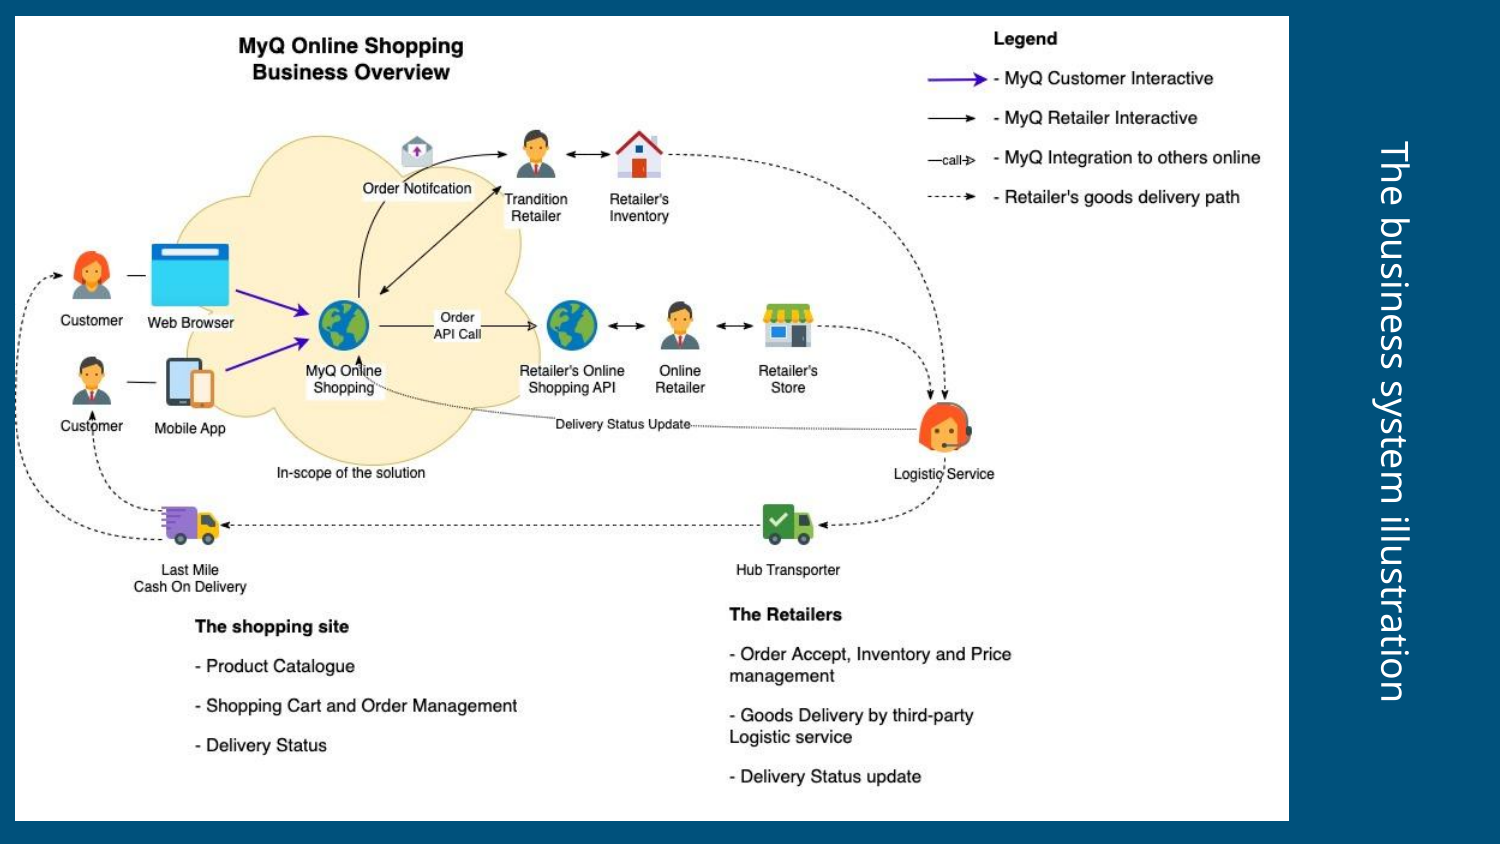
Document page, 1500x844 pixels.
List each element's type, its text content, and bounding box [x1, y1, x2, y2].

picture [16, 17, 1288, 820]
list The business system illustration [1334, 19, 1458, 826]
